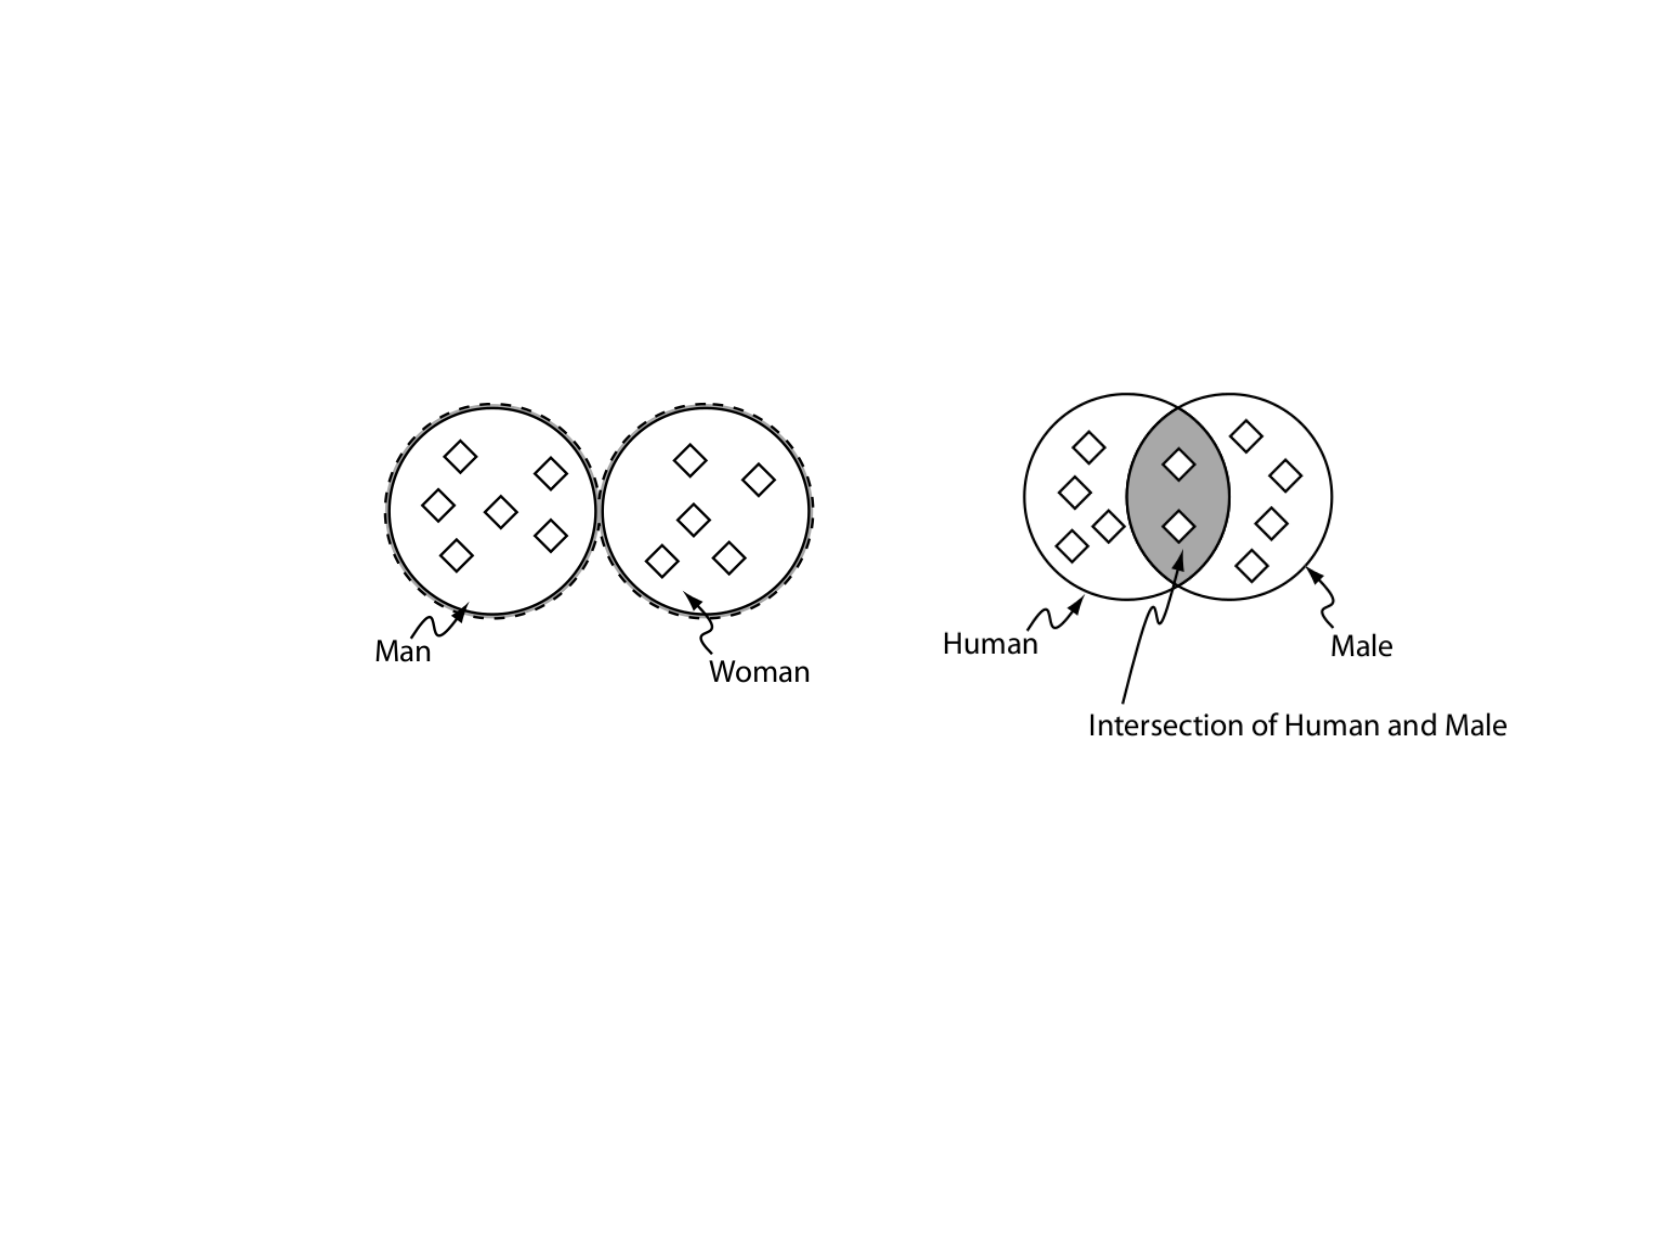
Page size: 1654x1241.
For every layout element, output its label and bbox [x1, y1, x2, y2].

picture [342, 392, 854, 697]
picture [922, 383, 1565, 755]
